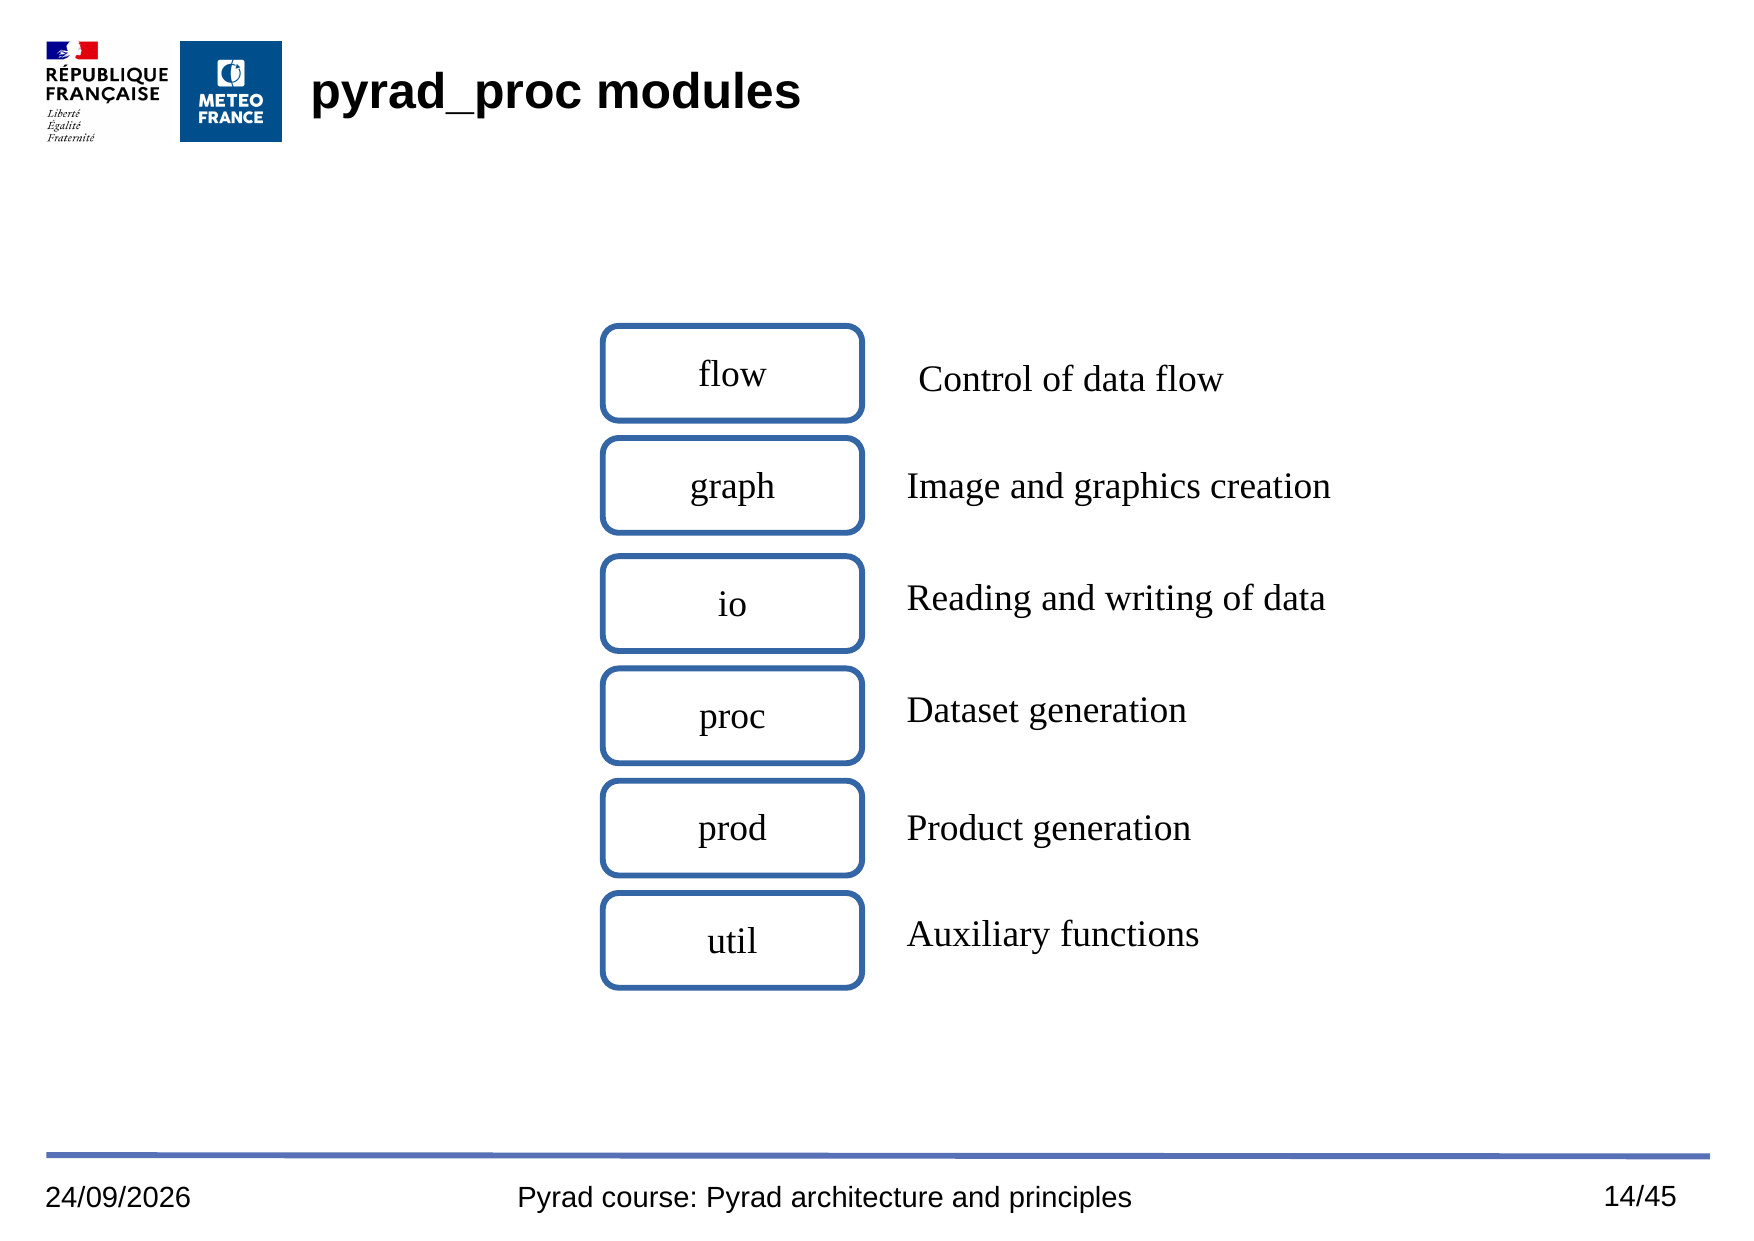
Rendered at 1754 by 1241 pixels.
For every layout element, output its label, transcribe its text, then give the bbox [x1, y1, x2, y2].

picture [180, 41, 282, 142]
text_box graph [602, 438, 863, 533]
text_box Auxiliary functions [891, 906, 1215, 963]
text_box Control of data flow [903, 350, 1240, 408]
text_box Dataset generation [891, 681, 1203, 738]
text_box flow [602, 325, 863, 421]
text_box Product generation [891, 799, 1207, 857]
text_box Image and graphics creation [891, 457, 1347, 514]
text_box prod [602, 780, 863, 876]
text_box proc [602, 668, 863, 764]
picture [46, 41, 172, 142]
text_box Reading and writing of data [891, 569, 1342, 626]
text_box util [602, 892, 863, 988]
title pyrad_proc modules [310, 40, 1697, 142]
text_box io [602, 556, 863, 651]
